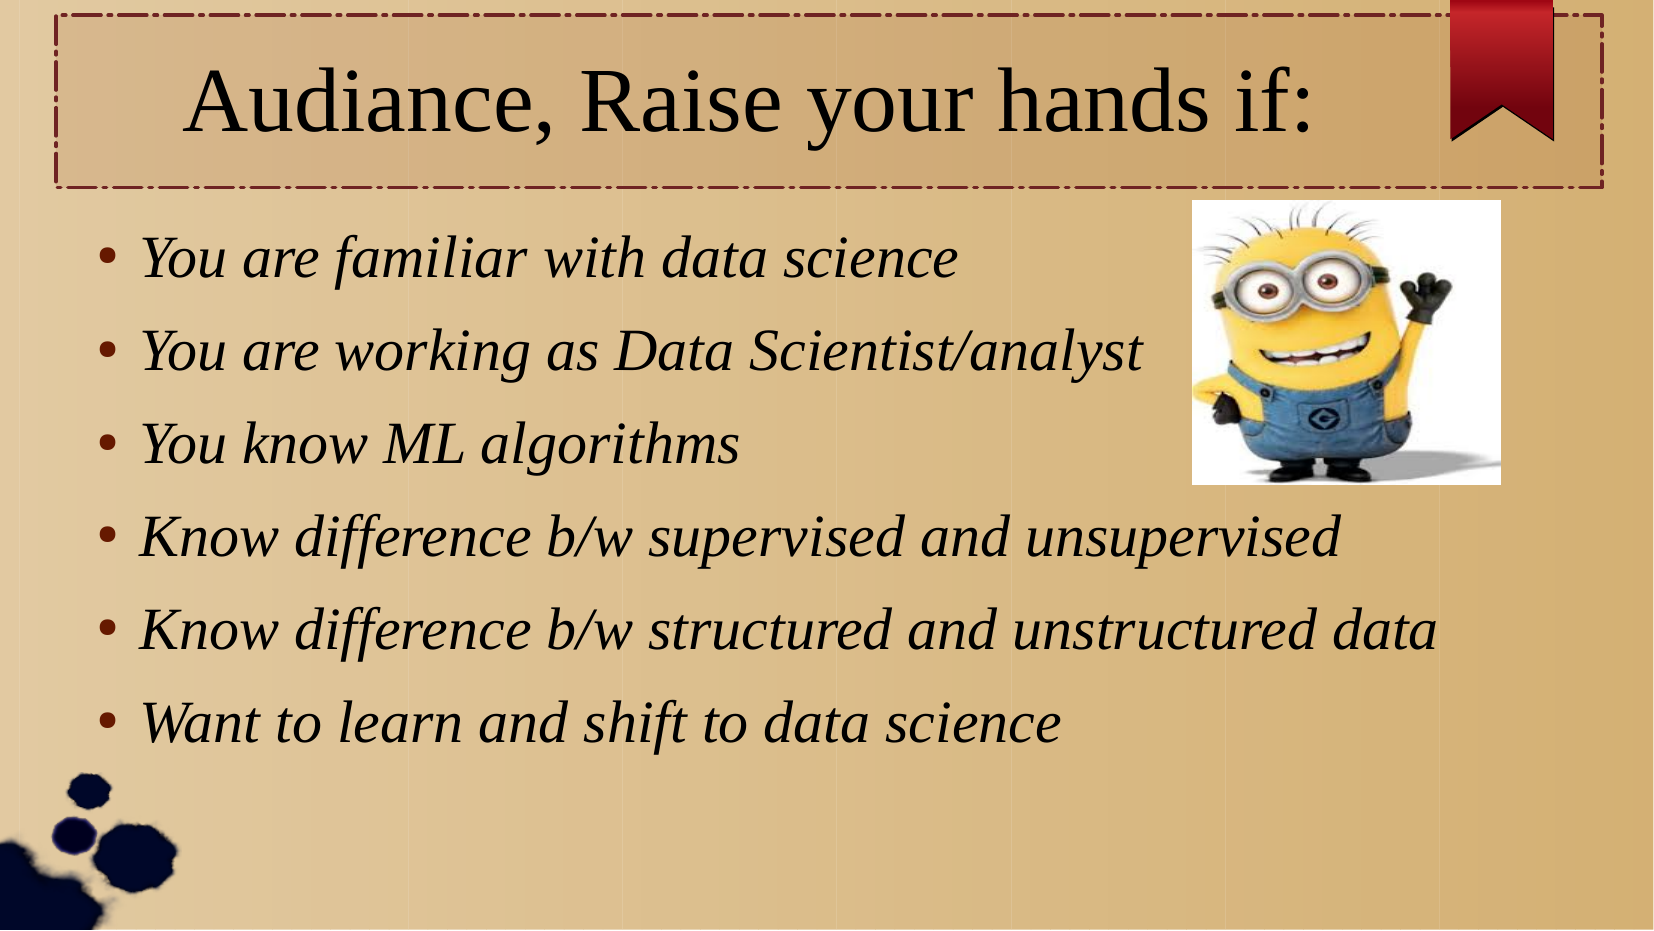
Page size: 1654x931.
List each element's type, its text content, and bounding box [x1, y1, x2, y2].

list You are familiar with data science You are working as Data Scientist/analyst You know ML algorithms Know difference b/w supervised and unsupervised Know difference b/w structured and unstructured data Want to learn and shift to data science [82, 224, 1571, 764]
picture [1192, 200, 1501, 485]
title Audiance, Raise your hands if: [59, 11, 1441, 189]
